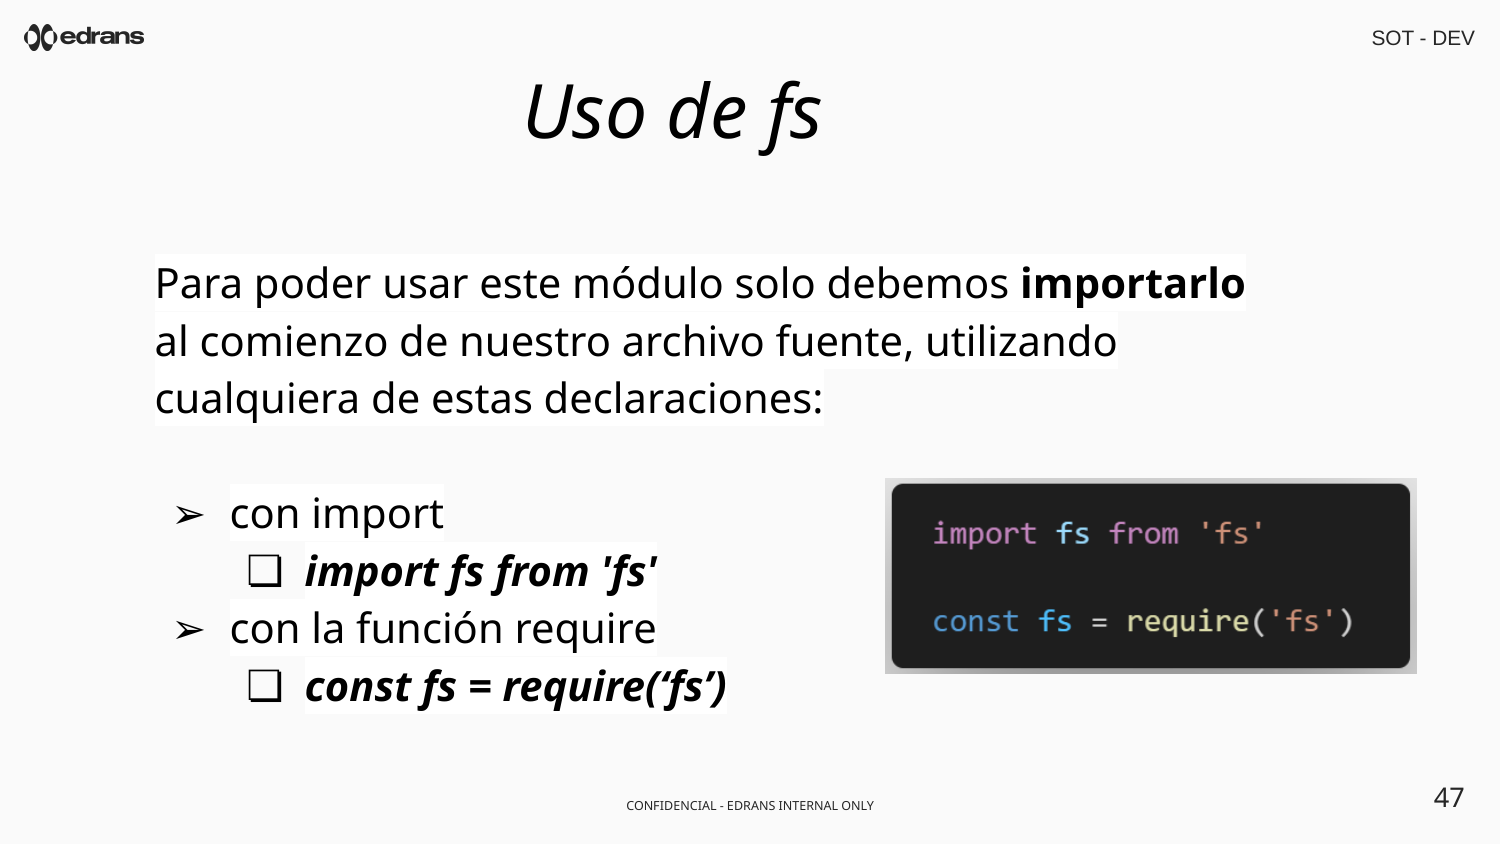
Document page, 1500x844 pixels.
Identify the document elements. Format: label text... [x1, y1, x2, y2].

picture [885, 478, 1417, 674]
text_box Para poder usar este módulo solo debemos importarlo al comienzo de nuestro archivo fuente, utilizando cualquiera de estas declaraciones: con import import fs from 'fs' con la función require const fs = require(‘fs’) [139, 234, 1295, 763]
slide_number <número> [1389, 764, 1480, 830]
text_box Uso de fs [139, 48, 1207, 174]
text_box CONFIDENCIAL - EDRANS INTERNAL ONLY [613, 797, 887, 814]
picture [24, 24, 144, 51]
text_box SOT - DEV [1266, 24, 1475, 51]
